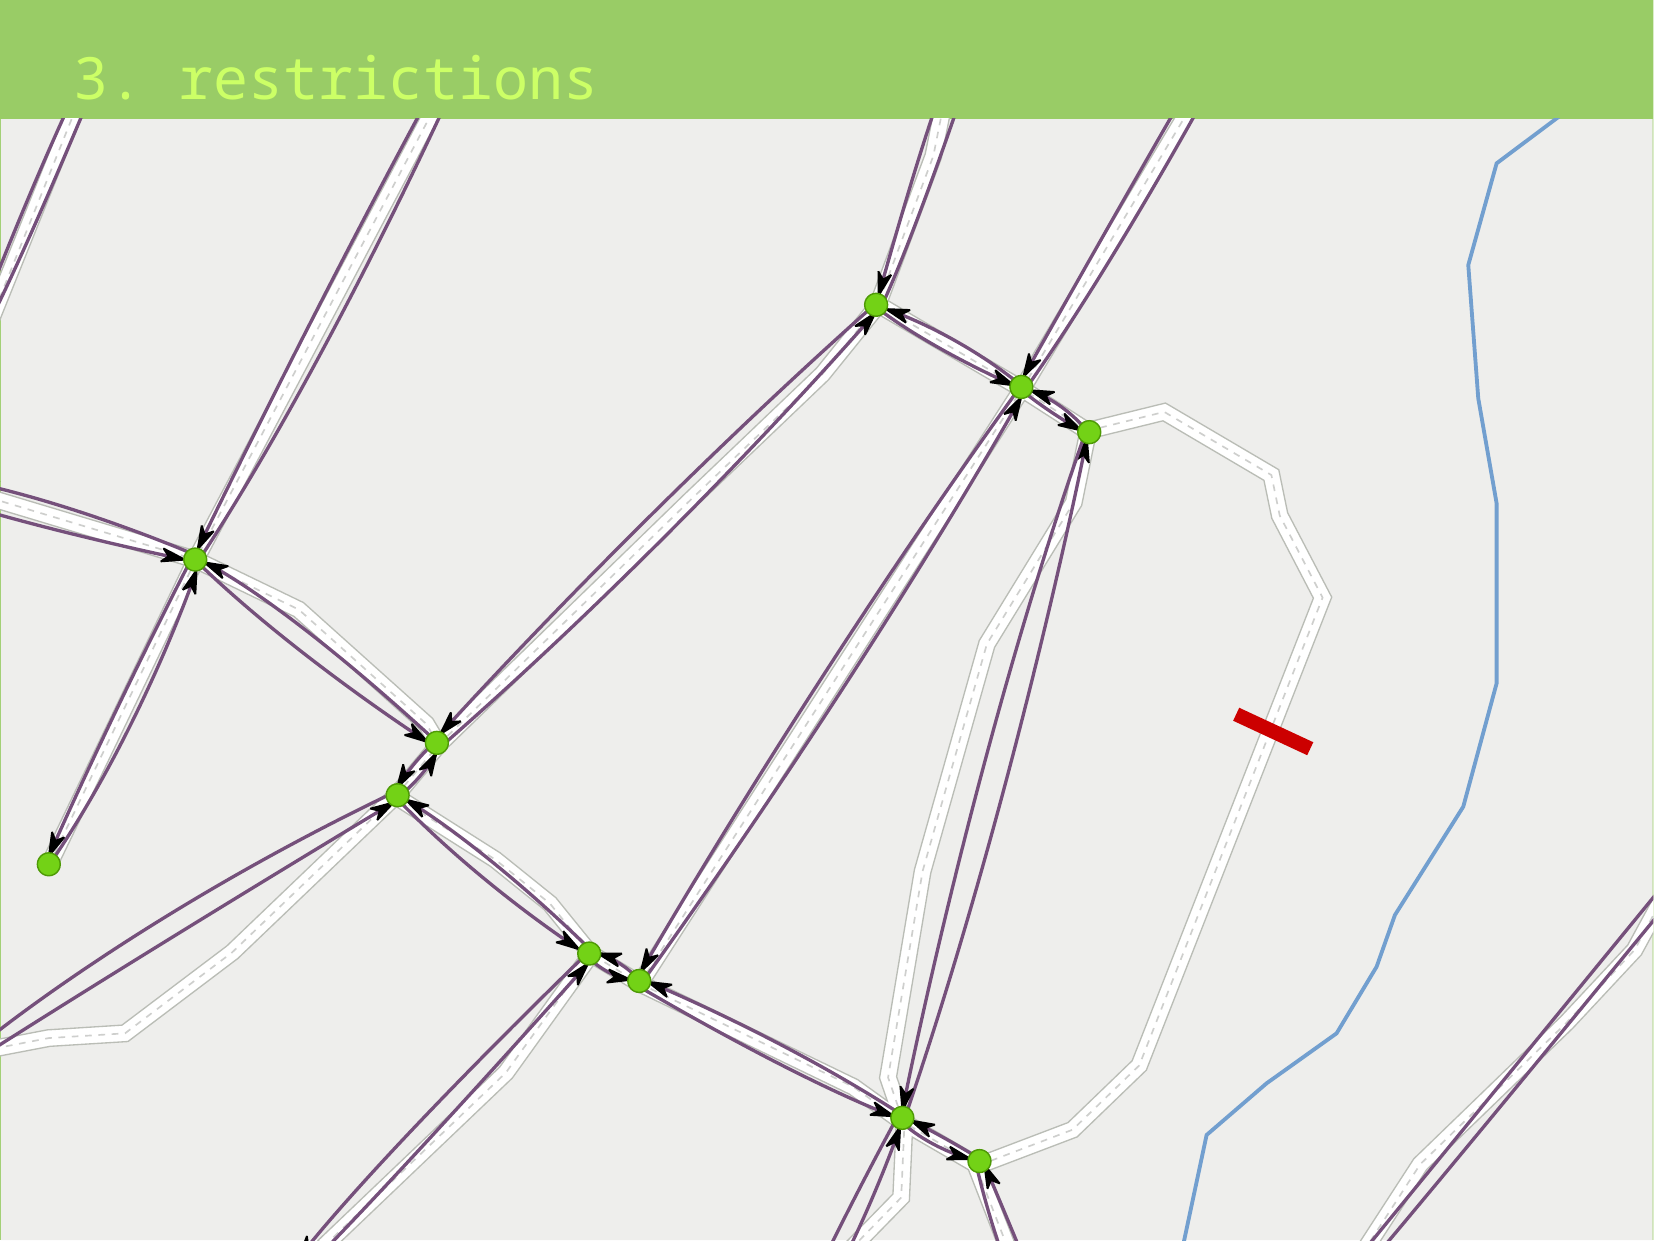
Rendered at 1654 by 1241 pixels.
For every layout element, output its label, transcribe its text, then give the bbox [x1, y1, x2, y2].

text_box 3. restrictions [59, 29, 614, 115]
picture [0, 118, 1654, 1241]
